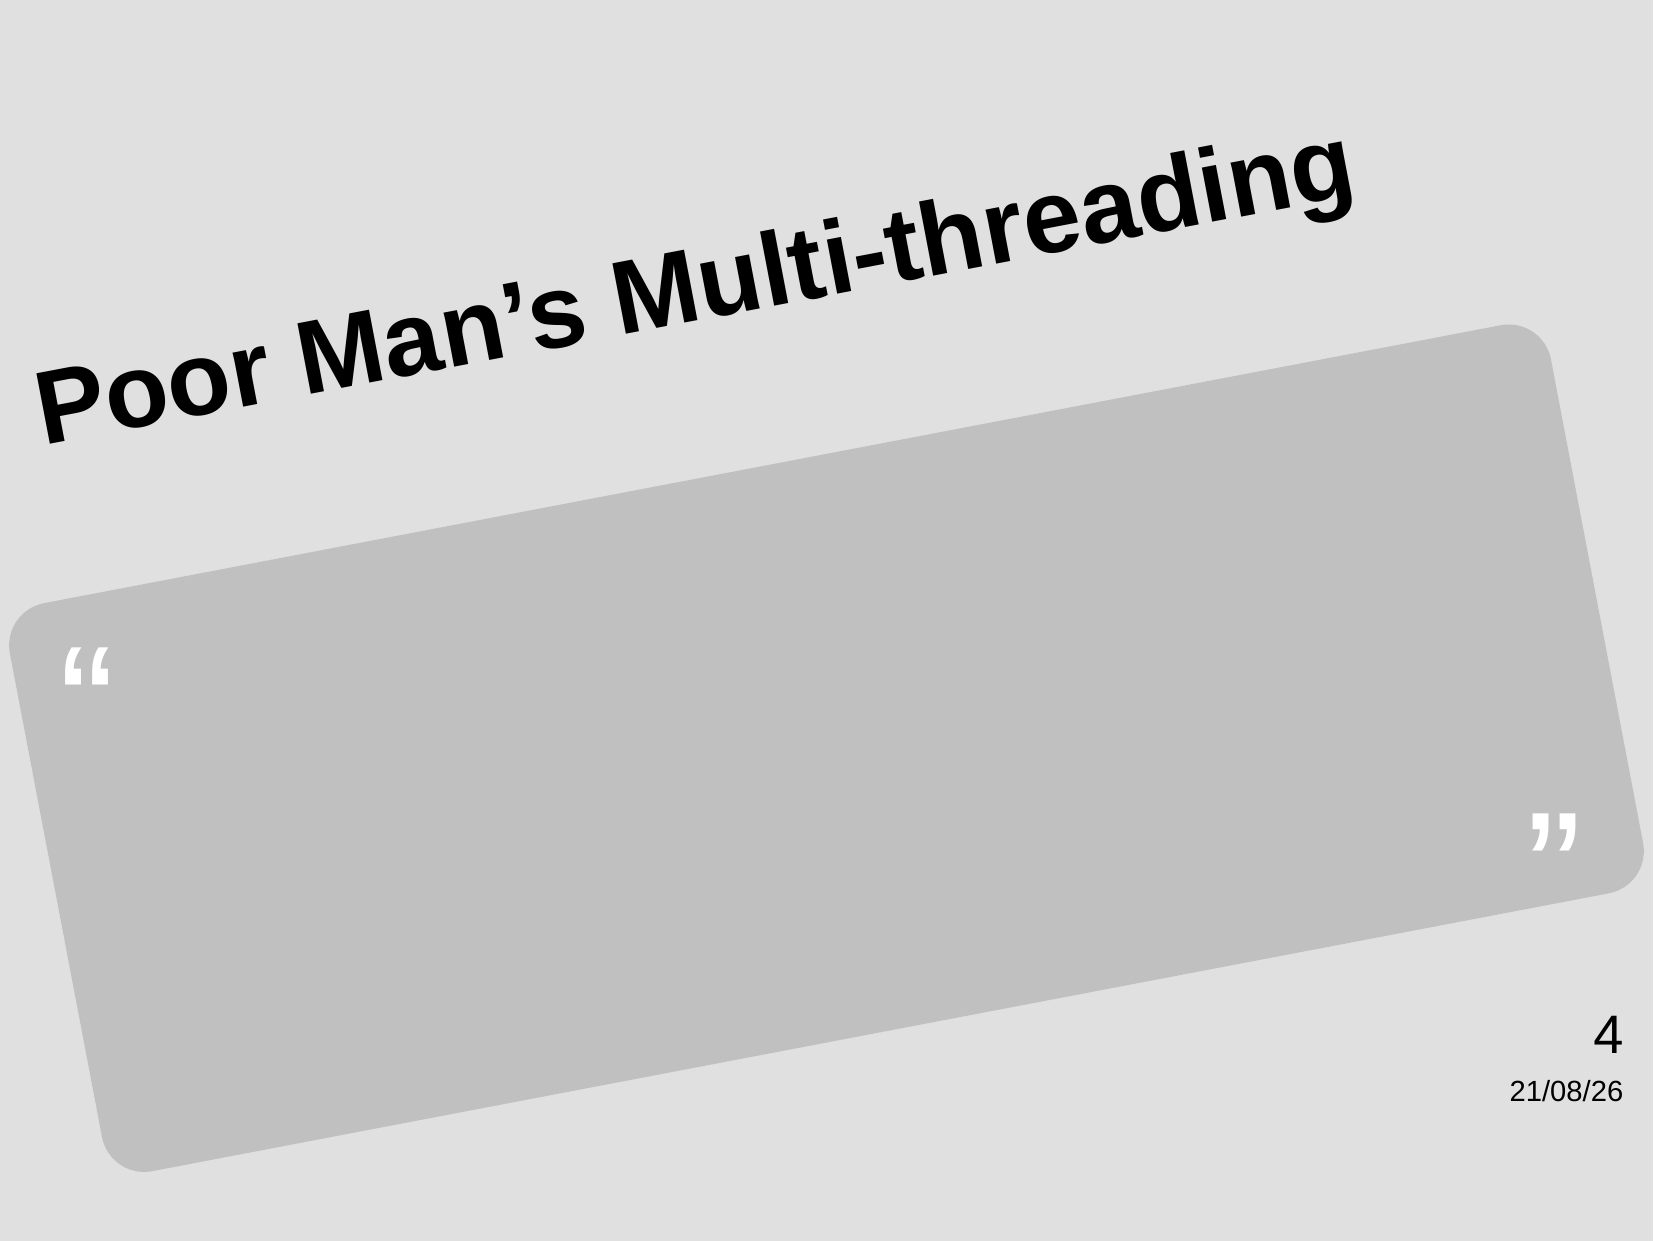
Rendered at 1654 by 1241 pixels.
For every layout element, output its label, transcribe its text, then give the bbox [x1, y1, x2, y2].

title Poor Man’s Multi-threading [16, 29, 1518, 512]
